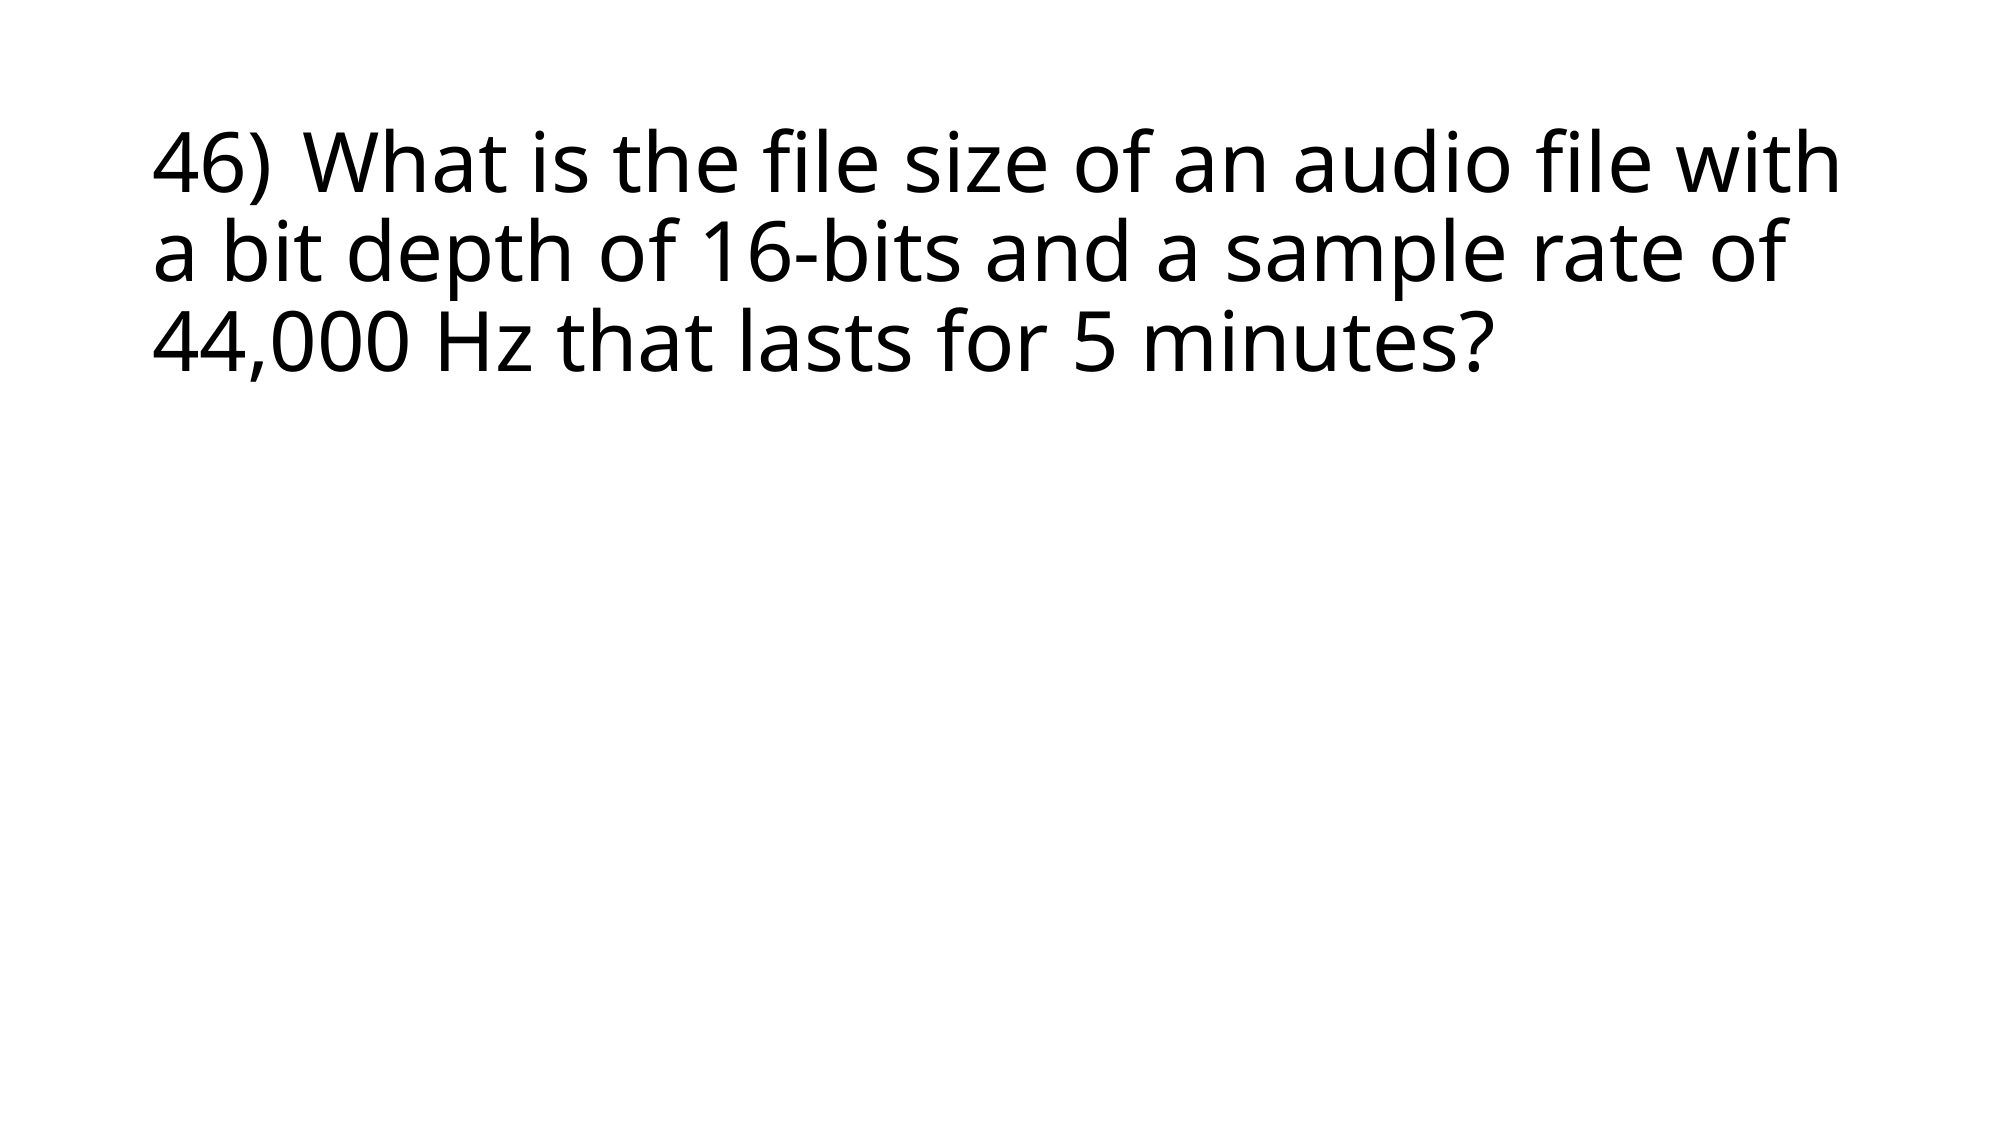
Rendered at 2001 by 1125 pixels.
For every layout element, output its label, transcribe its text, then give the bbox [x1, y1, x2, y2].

title 46) What is the file size of an audio file with a bit depth of 16-bits and a sample rate of 44,000 Hz that lasts for 5 minutes? [137, 99, 1863, 411]
